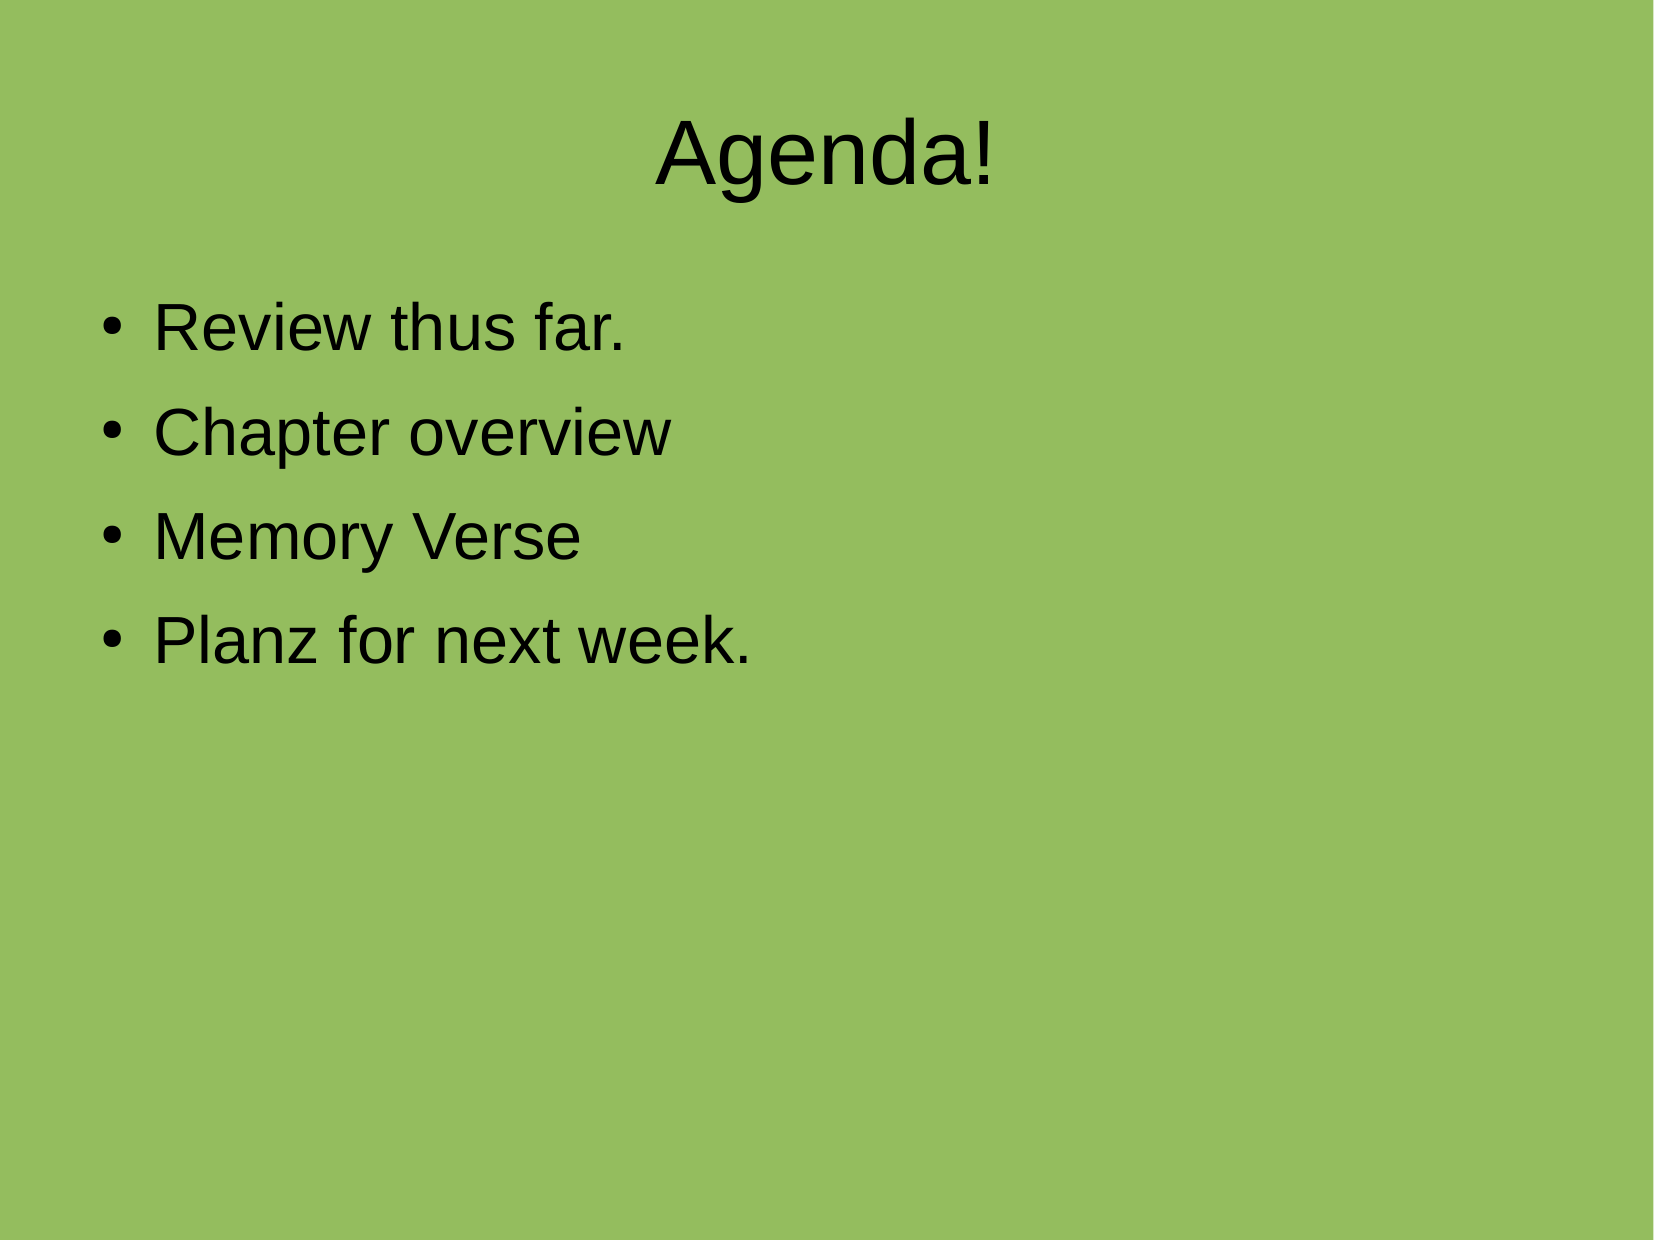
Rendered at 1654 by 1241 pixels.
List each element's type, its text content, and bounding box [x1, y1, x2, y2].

title Agenda! [82, 49, 1571, 257]
list Review thus far. Chapter overview Memory Verse Planz for next week. [82, 290, 1571, 1109]
